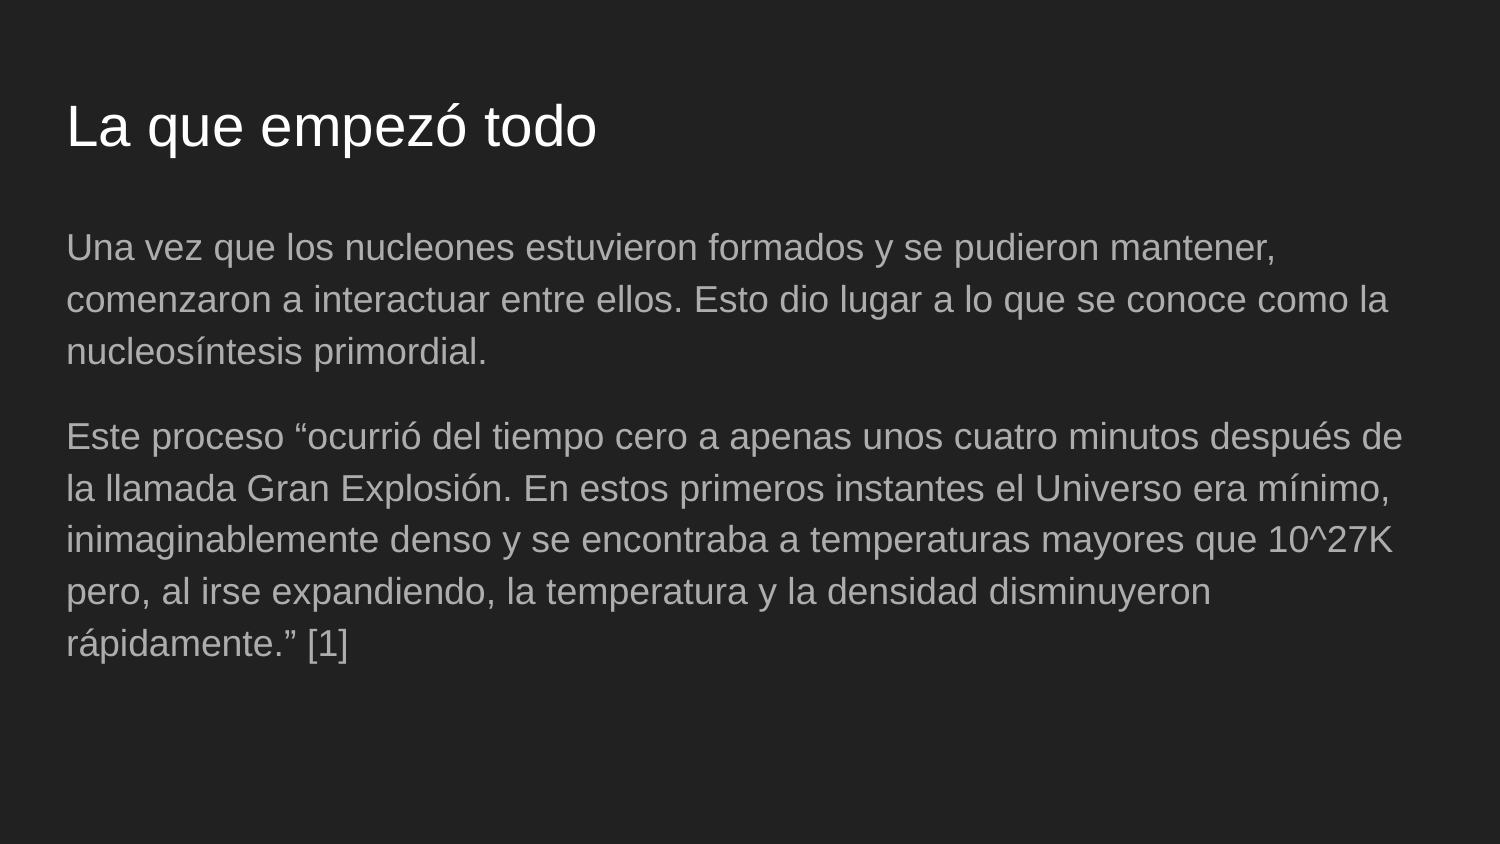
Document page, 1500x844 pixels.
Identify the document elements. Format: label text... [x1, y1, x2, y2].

list Una vez que los nucleones estuvieron formados y se pudieron mantener, comenzaron a interactuar entre ellos. Esto dio lugar a lo que se conoce como la nucleosíntesis primordial. Este proceso “ocurrió del tiempo cero a apenas unos cuatro minutos después de la llamada Gran Explosión. En estos primeros instantes el Universo era mínimo, inimaginablemente denso y se encontraba a temperaturas mayores que 10^27K pero, al irse expandiendo, la temperatura y la densidad disminuyeron rápidamente.” [1] [51, 201, 1449, 762]
title La que empezó todo [51, 72, 1449, 167]
